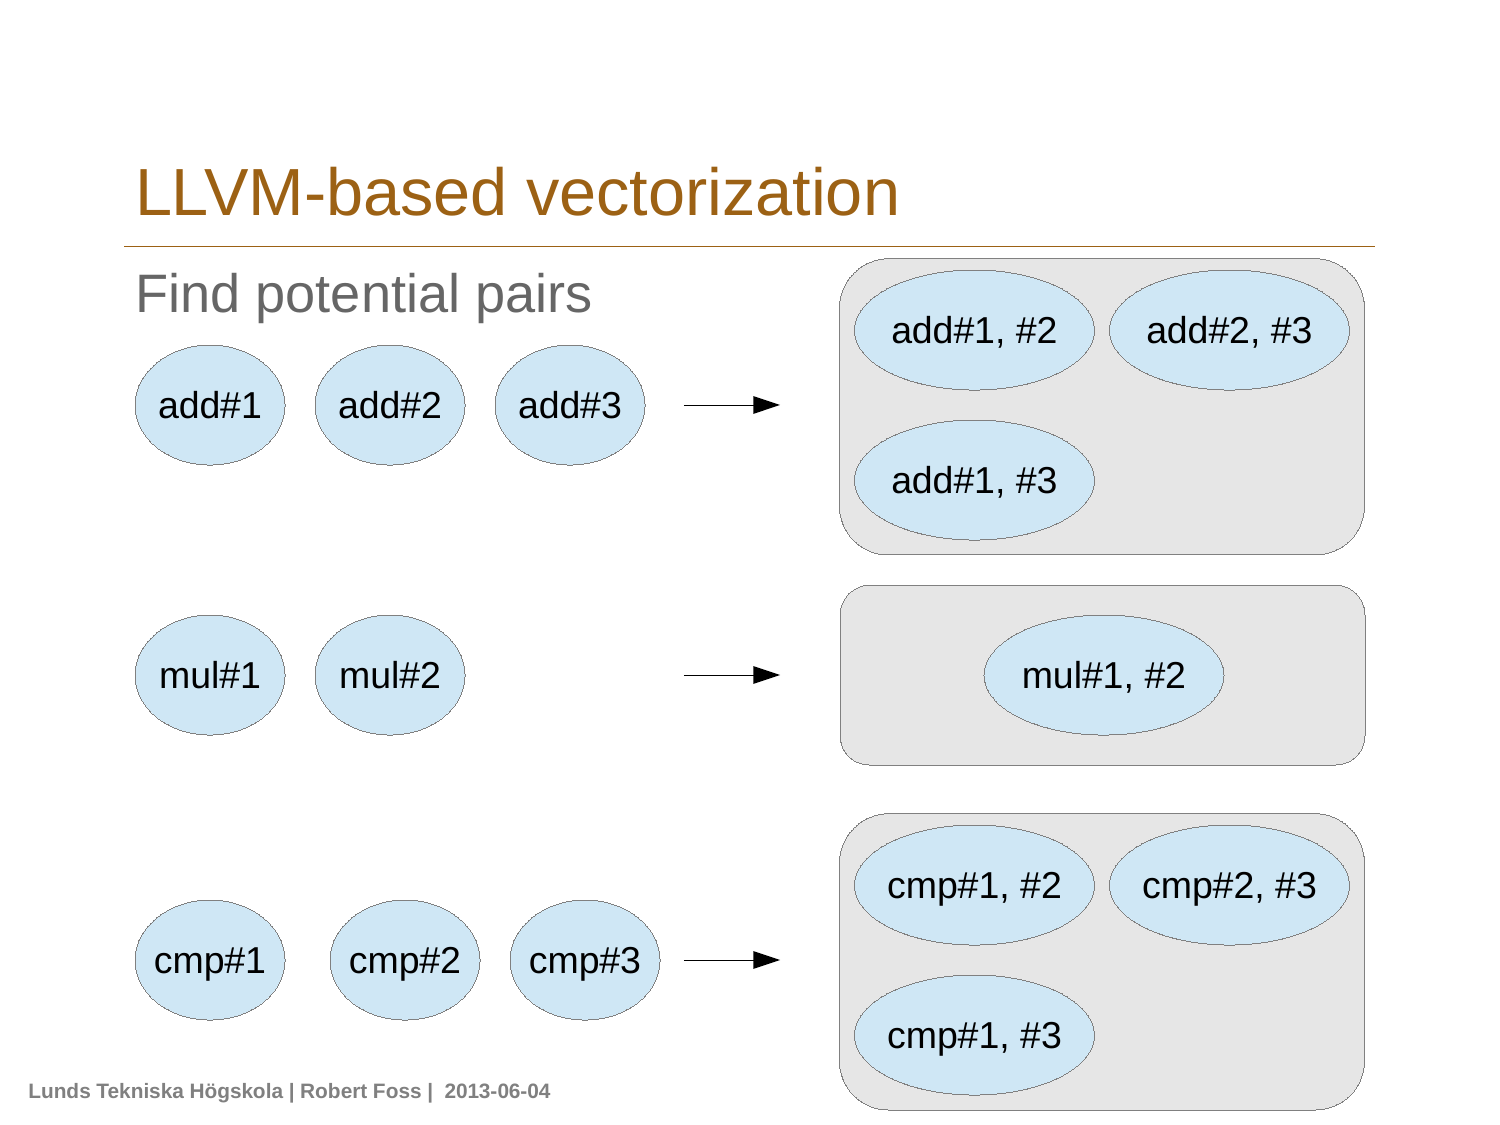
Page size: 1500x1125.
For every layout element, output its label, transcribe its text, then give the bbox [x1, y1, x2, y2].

text_box add#2, #3 [1109, 270, 1350, 391]
text_box [840, 585, 1366, 766]
text_box mul#1 [135, 615, 286, 736]
text_box cmp#1, #2 [854, 825, 1095, 946]
text_box cmp#2, #3 [1109, 825, 1350, 946]
text_box add#1, #2 [857, 278, 1095, 391]
text_box add#2 [315, 345, 466, 466]
text_box add#1 [135, 345, 286, 466]
text_box cmp#1, #3 [854, 975, 1095, 1096]
text_box cmp#1 [135, 900, 286, 1021]
title Find potential pairs [120, 238, 1035, 344]
text_box add#1, #3 [854, 420, 1095, 541]
text_box [839, 258, 1365, 555]
text_box [839, 813, 1365, 1111]
text_box cmp#3 [510, 900, 661, 1021]
text_box cmp#2 [330, 900, 481, 1021]
text_box mul#1, #2 [983, 615, 1225, 736]
text_box mul#2 [315, 615, 466, 736]
title LLVM-based vectorization [120, 120, 1500, 258]
text_box add#3 [495, 345, 646, 466]
